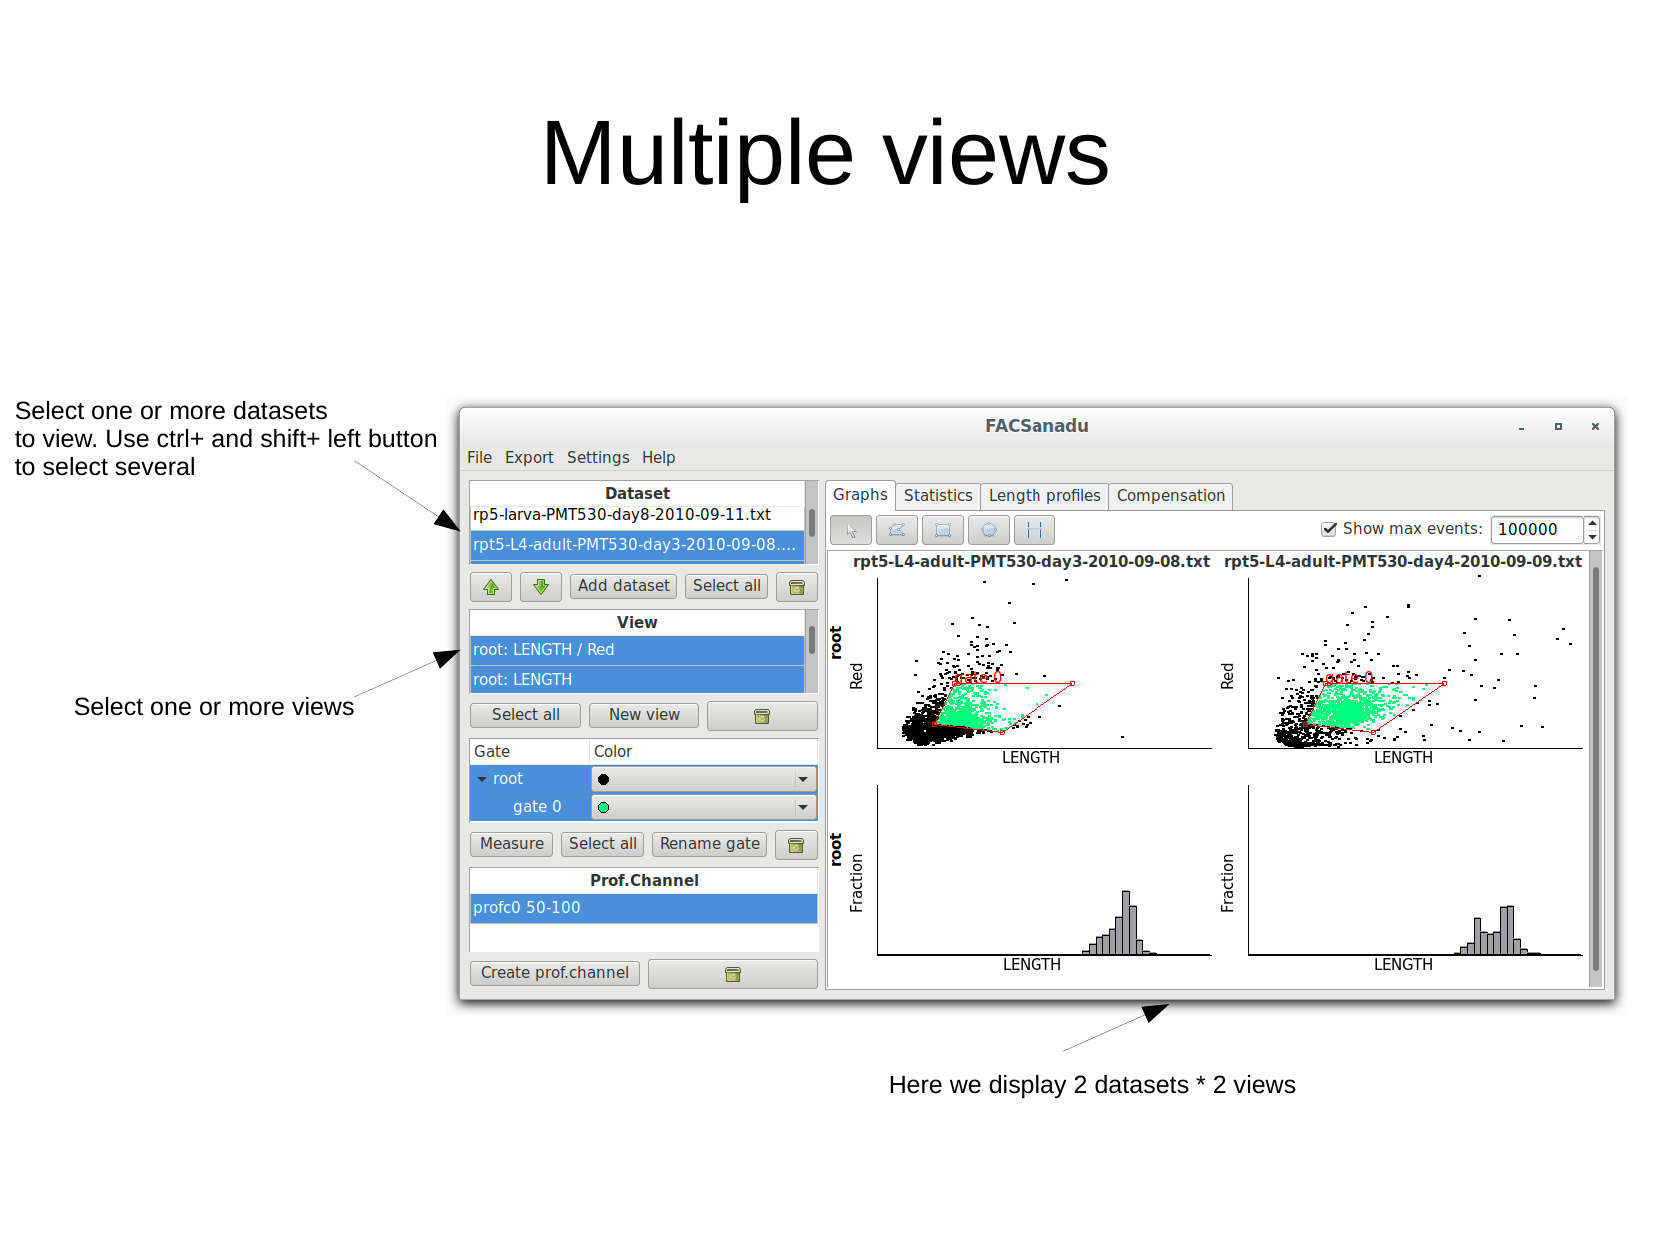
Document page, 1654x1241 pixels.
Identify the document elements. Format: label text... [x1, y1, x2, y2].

text_box Here we display 2 datasets * 2 views [874, 1063, 1313, 1106]
text_box Select one or more views [59, 685, 371, 728]
text_box Select one or more datasets to view. Use ctrl+ and shift+ left button to select several [0, 389, 454, 489]
title Multiple views [82, 49, 1571, 257]
picture [445, 396, 1628, 1016]
